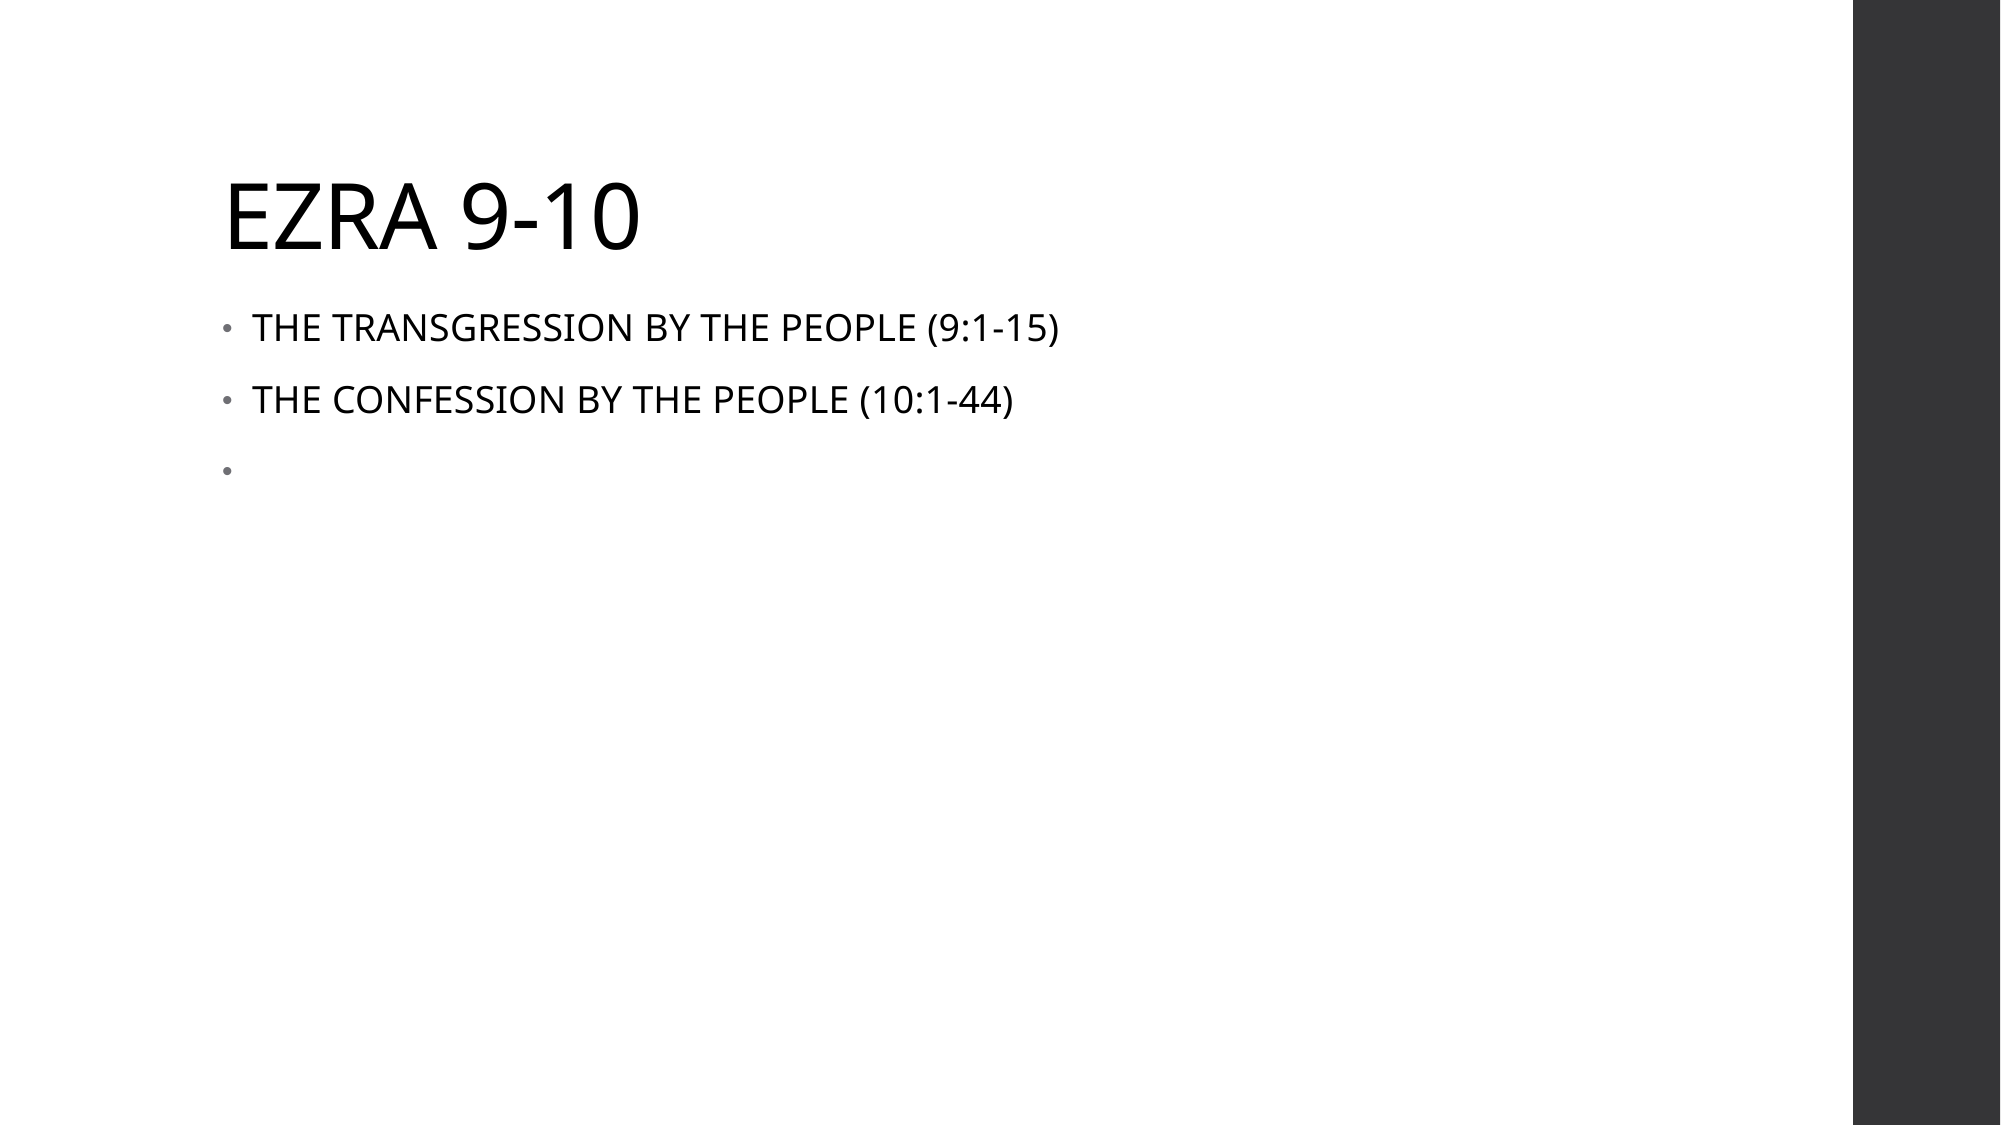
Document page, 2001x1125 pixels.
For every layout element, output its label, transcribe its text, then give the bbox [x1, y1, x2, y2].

list THE TRANSGRESSION BY THE PEOPLE (9:1-15) THE CONFESSION BY THE PEOPLE (10:1-44) [206, 299, 1617, 1014]
title EZRA 9-10 [206, 60, 1797, 278]
